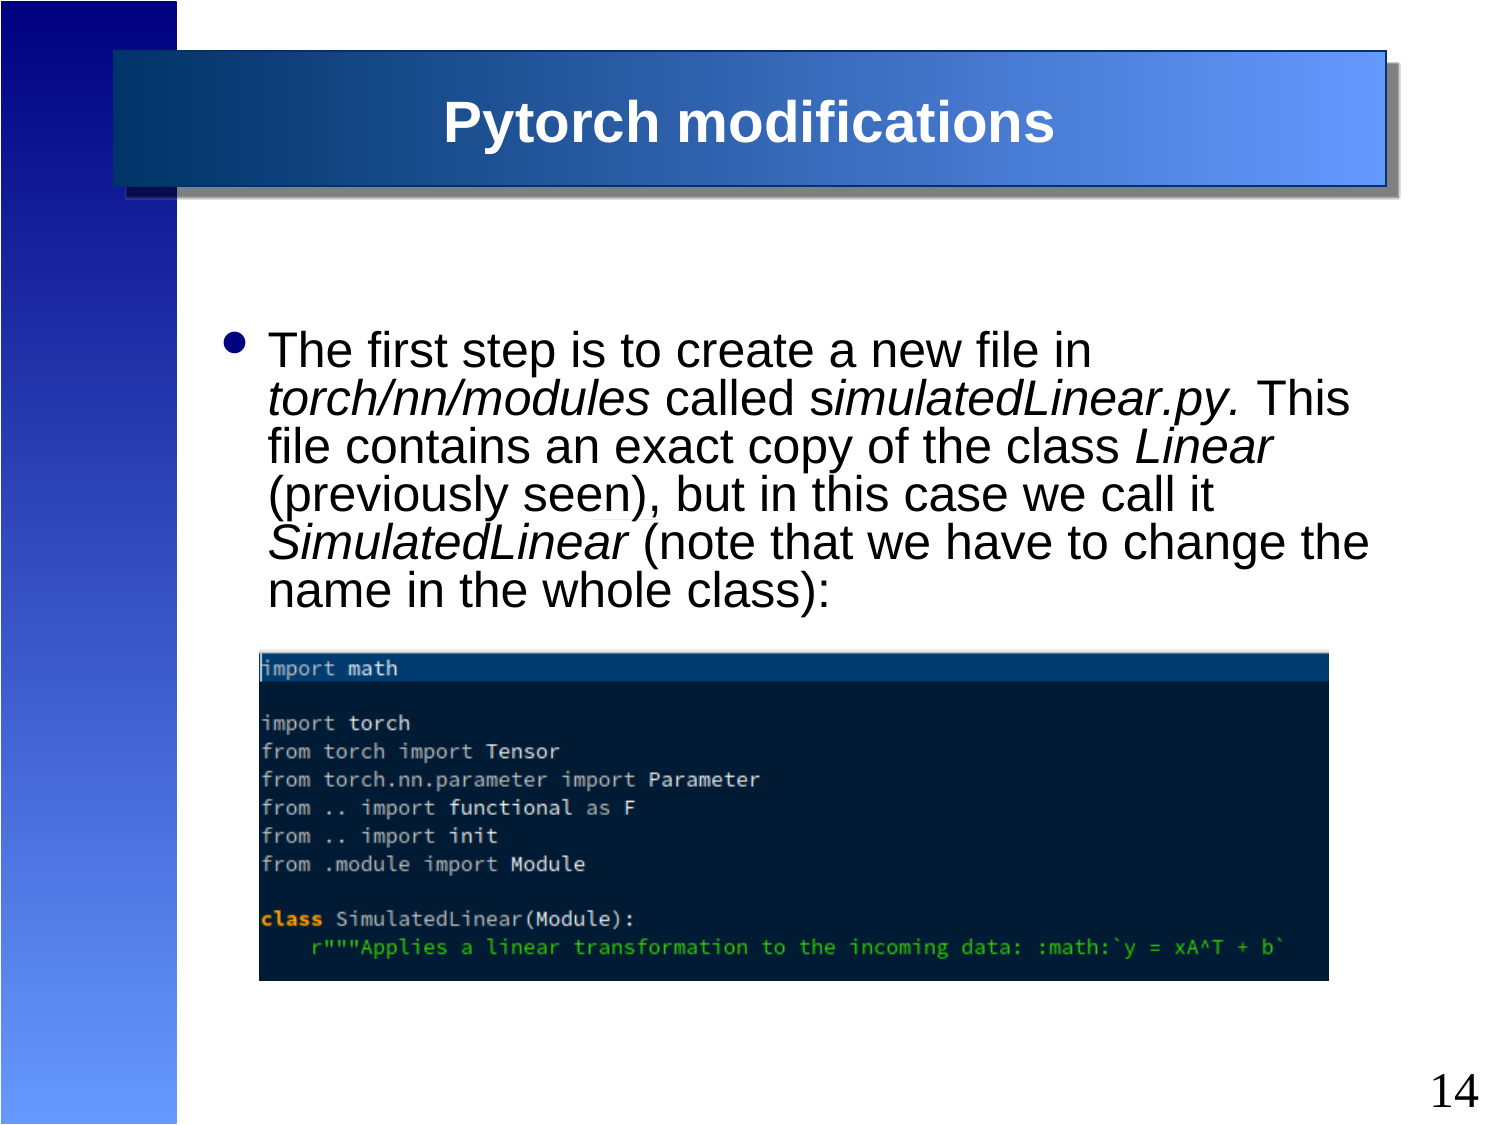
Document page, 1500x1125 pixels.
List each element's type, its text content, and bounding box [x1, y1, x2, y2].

picture [259, 649, 1329, 981]
title Pytorch modifications [113, 50, 1387, 187]
list The first step is to create a new file in torch/nn/modules called simulatedLinear.py. This file contains an exact copy of the class Linear (previously seen), but in this case we call it SimulatedLinear (note that we have to change the name in the whole class): [130, 165, 1406, 1125]
